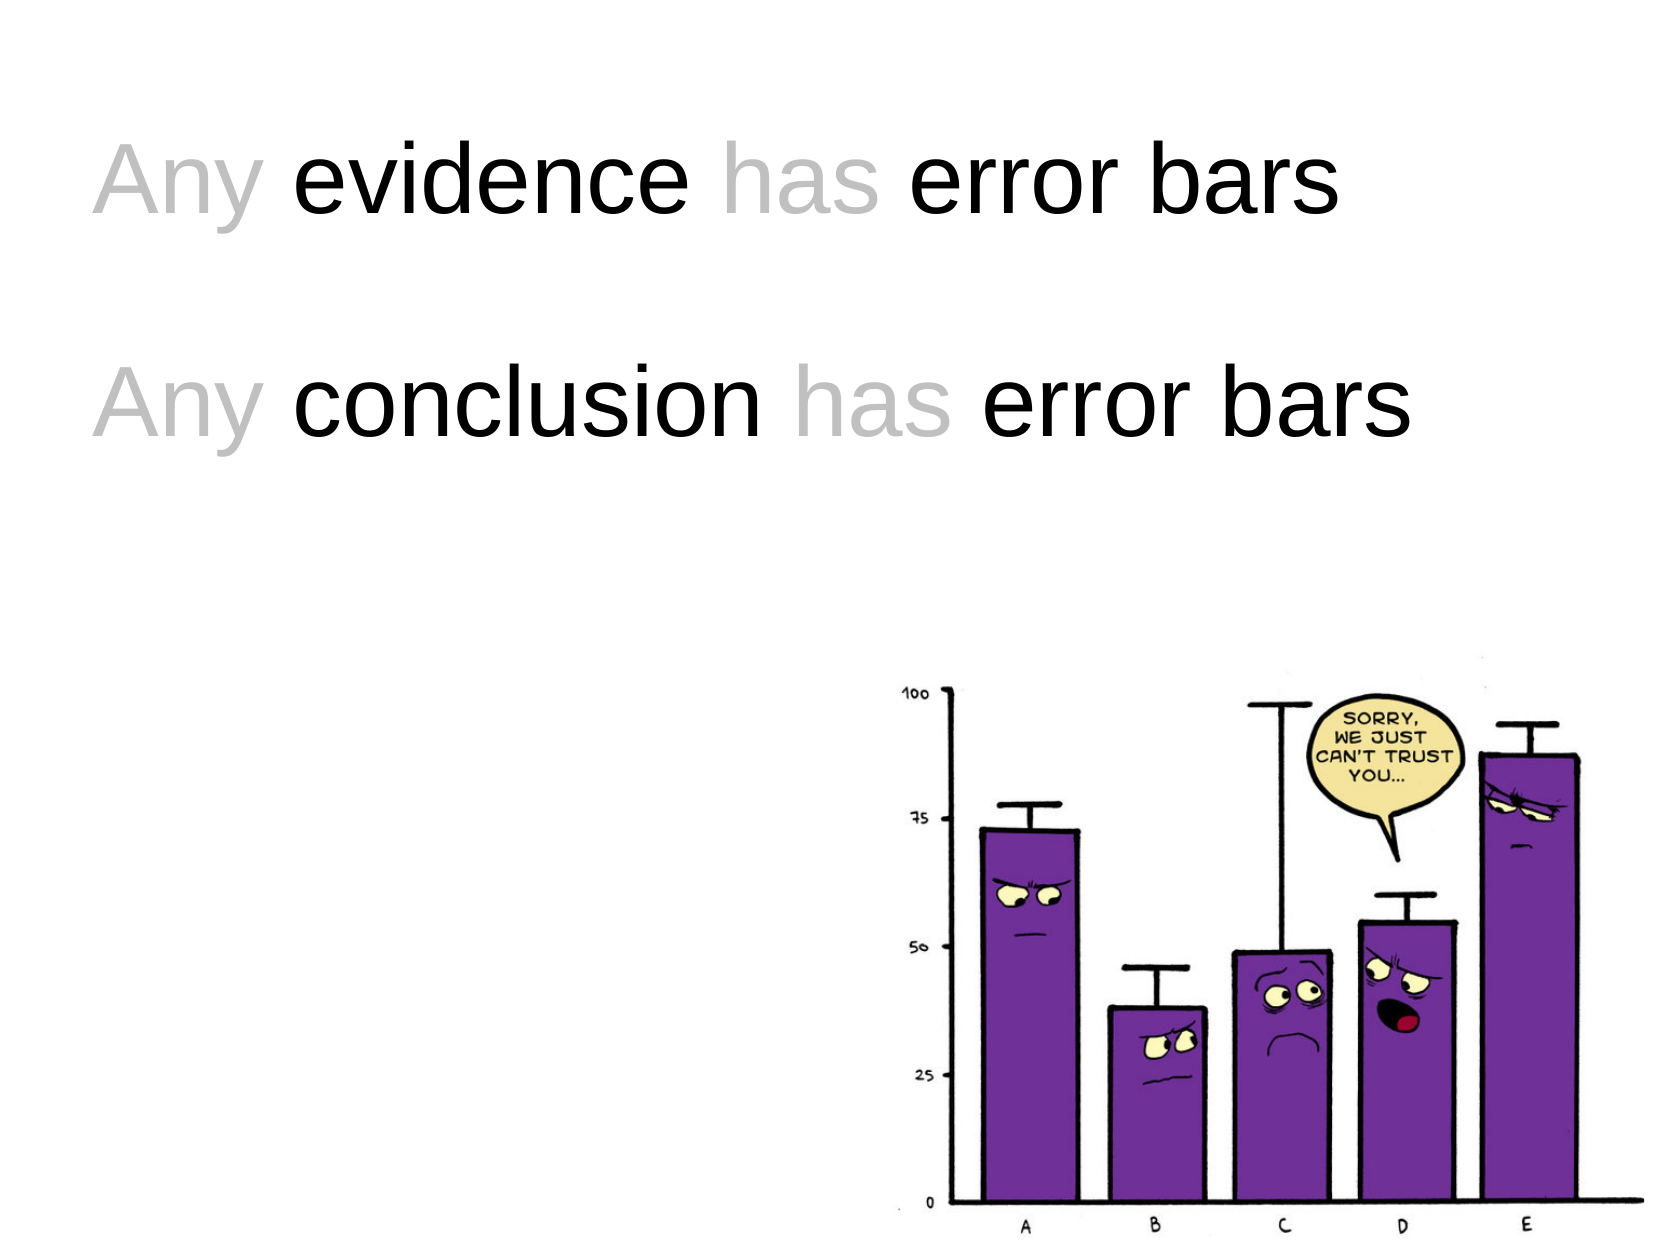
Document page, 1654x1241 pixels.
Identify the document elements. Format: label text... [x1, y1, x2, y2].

text_box Any evidence has error bars Any conclusion has error bars [77, 115, 1429, 467]
picture [856, 637, 1645, 1238]
